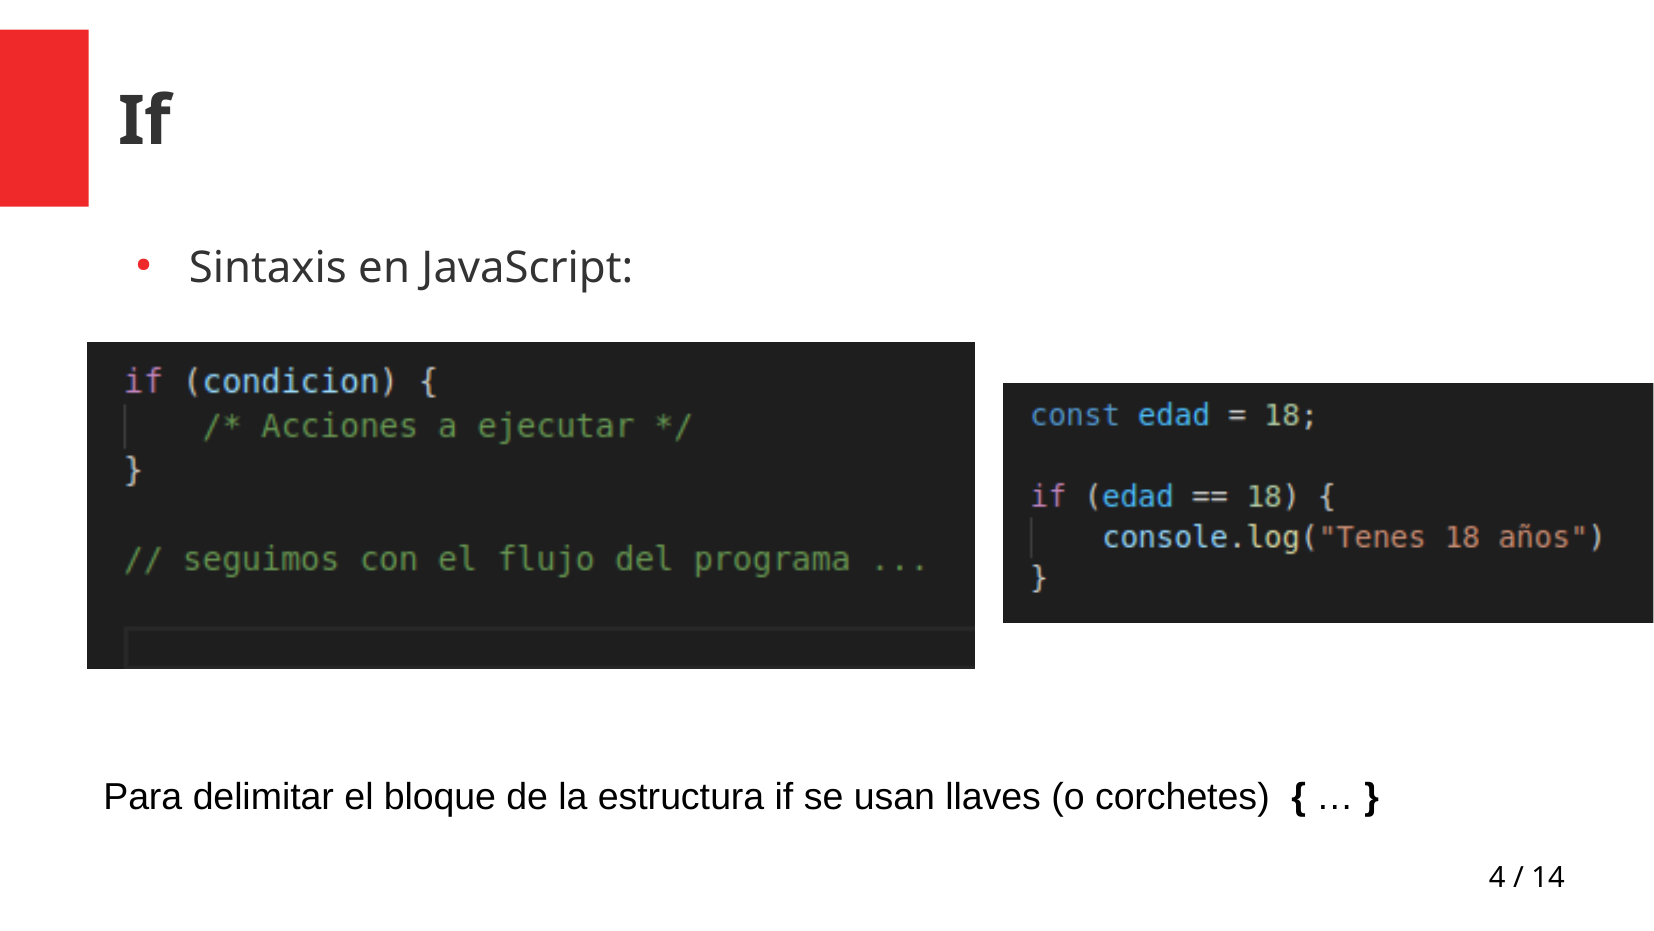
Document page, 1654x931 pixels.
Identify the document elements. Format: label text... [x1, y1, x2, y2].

picture [1003, 383, 1654, 623]
picture [87, 342, 975, 669]
text_box Para delimitar el bloque de la estructura if se usan llaves (o corchetes) { … } [88, 767, 1394, 825]
title If [118, 29, 1595, 207]
list Sintaxis en JavaScript: [118, 236, 1595, 798]
